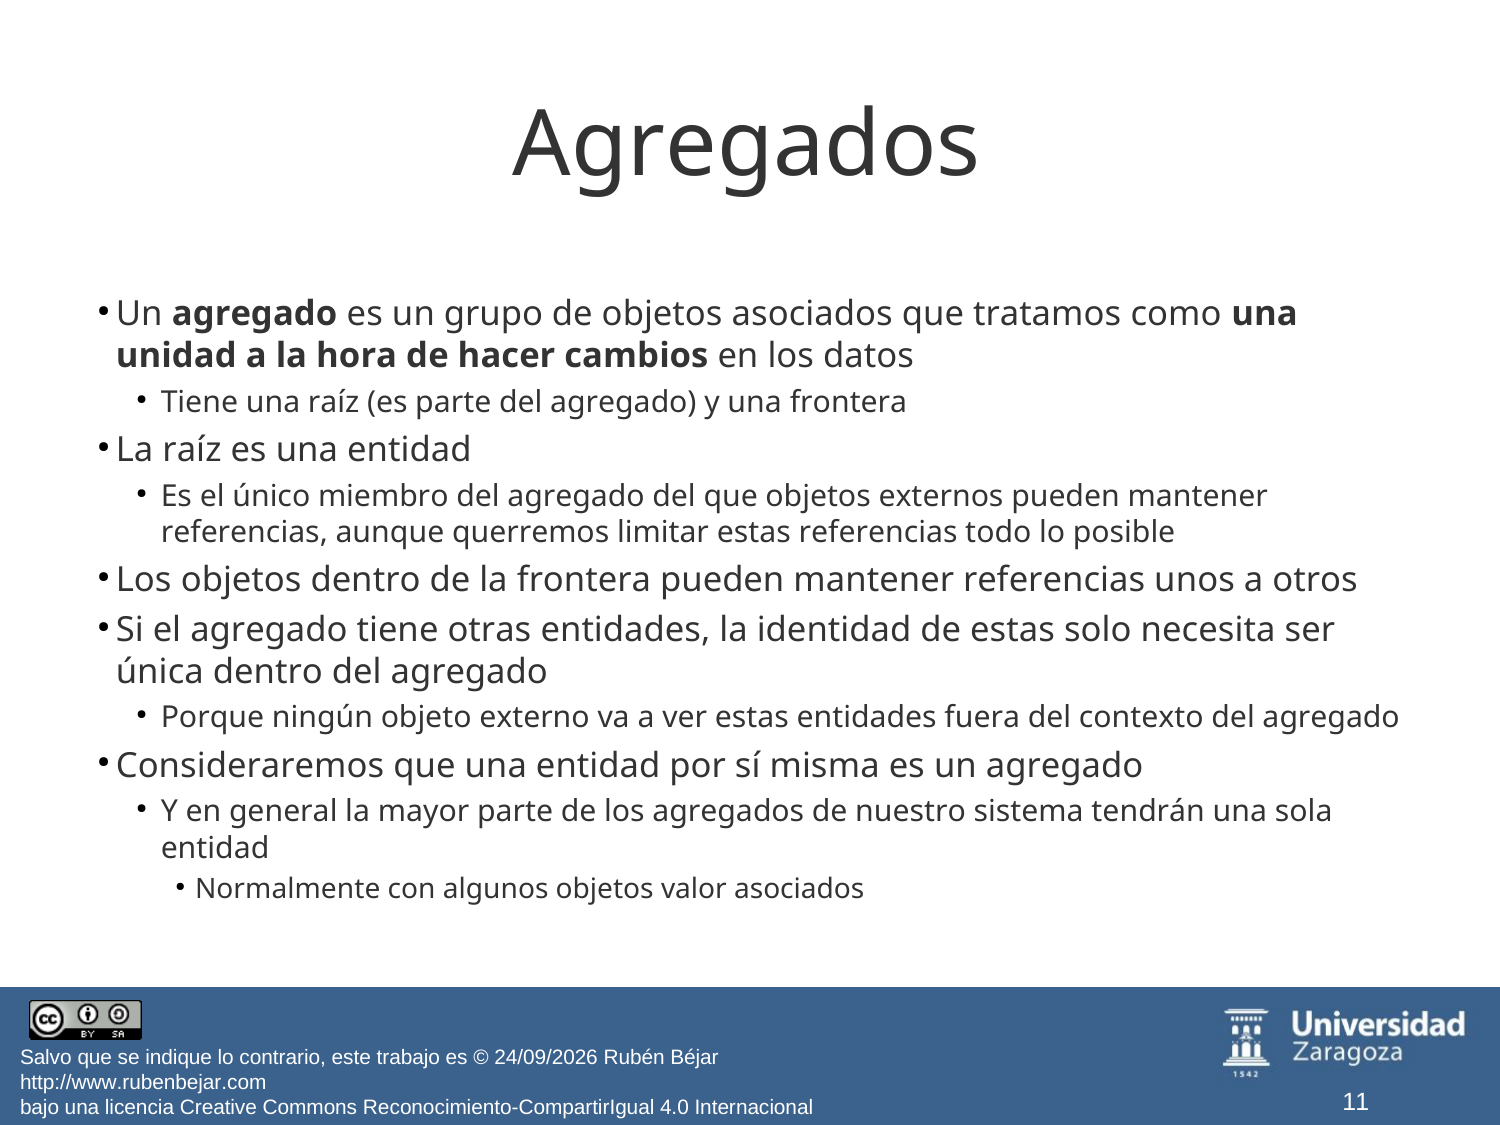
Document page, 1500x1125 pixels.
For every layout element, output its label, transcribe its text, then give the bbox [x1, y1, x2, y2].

title Agregados [74, 21, 1420, 257]
list Un agregado es un grupo de objetos asociados que tratamos como una unidad a la hora de hacer cambios en los datos Tiene una raíz (es parte del agregado) y una frontera La raíz es una entidad Es el único miembro del agregado del que objetos externos pueden mantener referencias, aunque querremos limitar estas referencias todo lo posible Los objetos dentro de la frontera pueden mantener referencias unos a otros Si el agregado tiene otras entidades, la identidad de estas solo necesita ser única dentro del agregado Porque ningún objeto externo va a ver estas entidades fuera del contexto del agregado Consideraremos que una entidad por sí misma es un agregado Y en general la mayor parte de los agregados de nuestro sistema tendrán una sola entidad Normalmente con algunos objetos valor asociados [82, 283, 1418, 957]
picture [0, 987, 1500, 1125]
